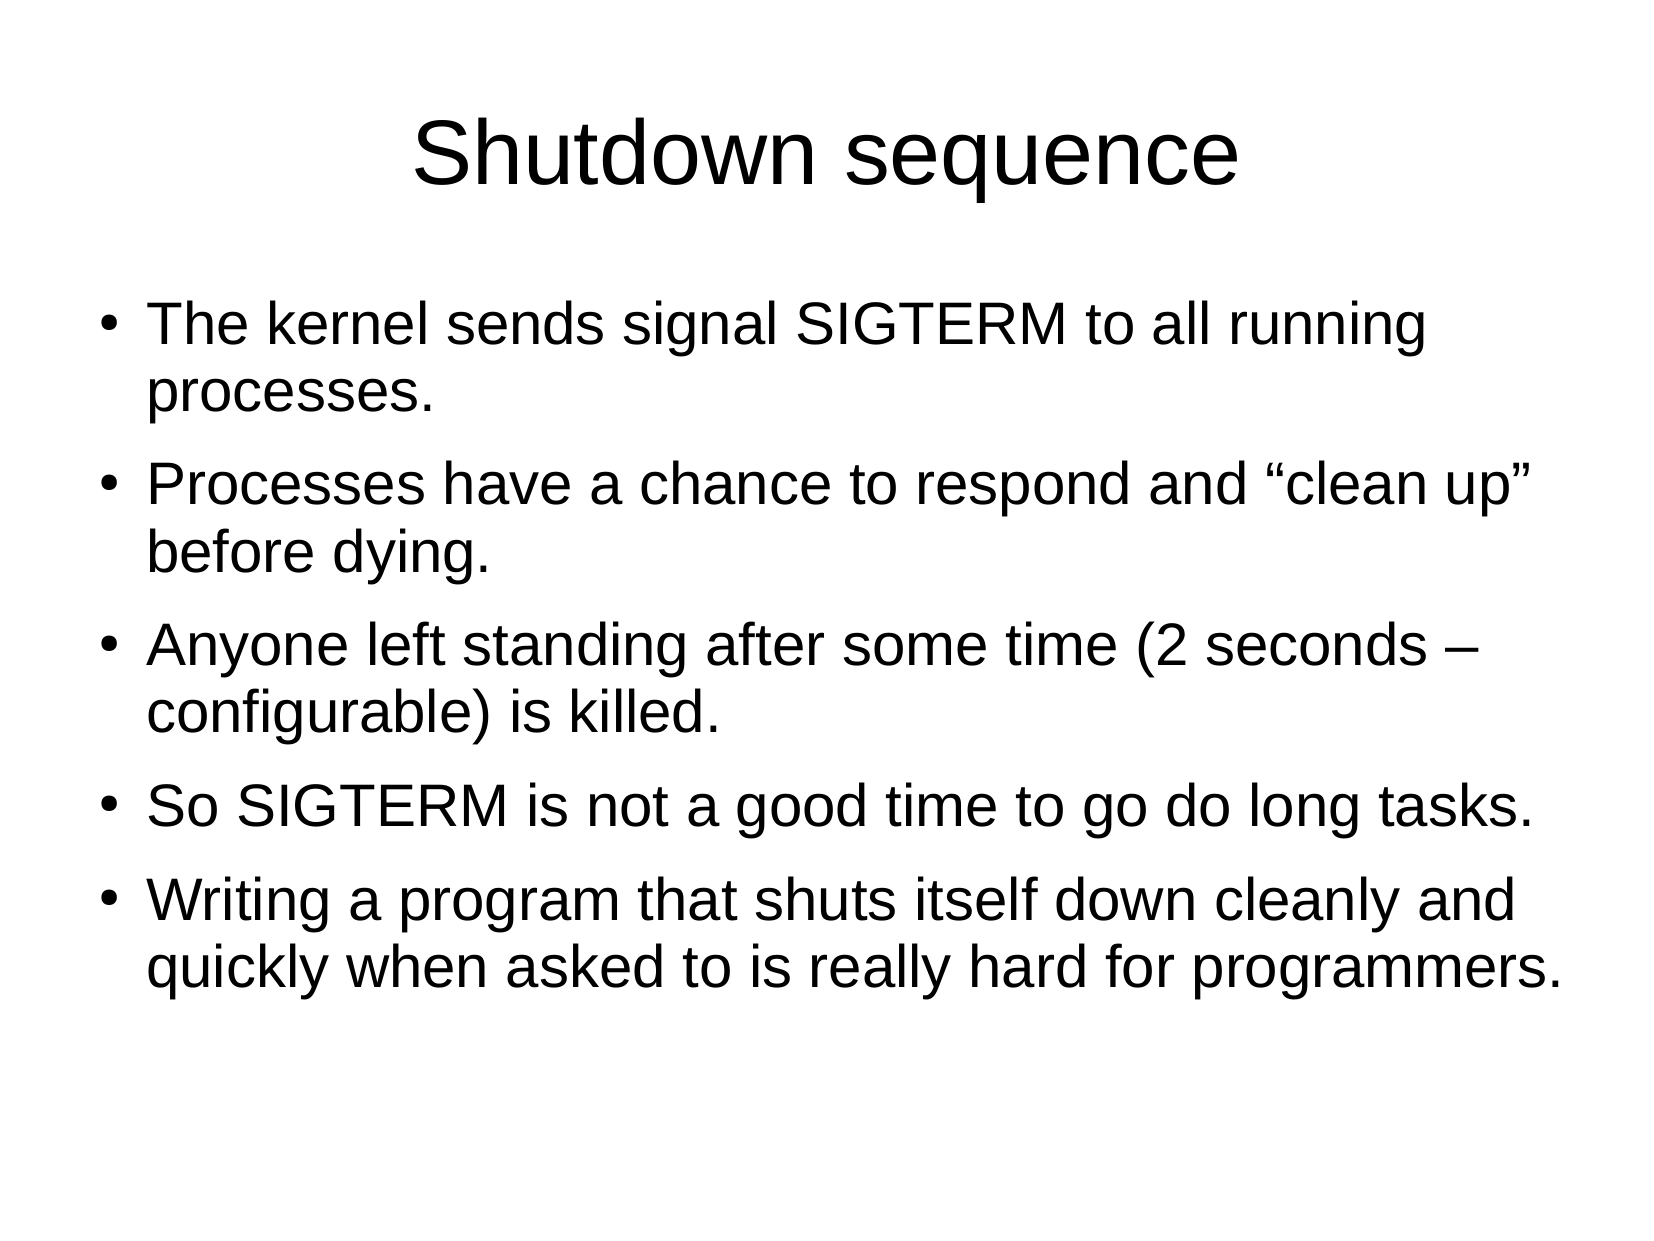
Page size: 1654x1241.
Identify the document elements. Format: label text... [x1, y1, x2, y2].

list The kernel sends signal SIGTERM to all running processes. Processes have a chance to respond and “clean up” before dying. Anyone left standing after some time (2 seconds – configurable) is killed. So SIGTERM is not a good time to go do long tasks. Writing a program that shuts itself down cleanly and quickly when asked to is really hard for programmers. [82, 290, 1571, 1010]
title Shutdown sequence [82, 49, 1571, 257]
